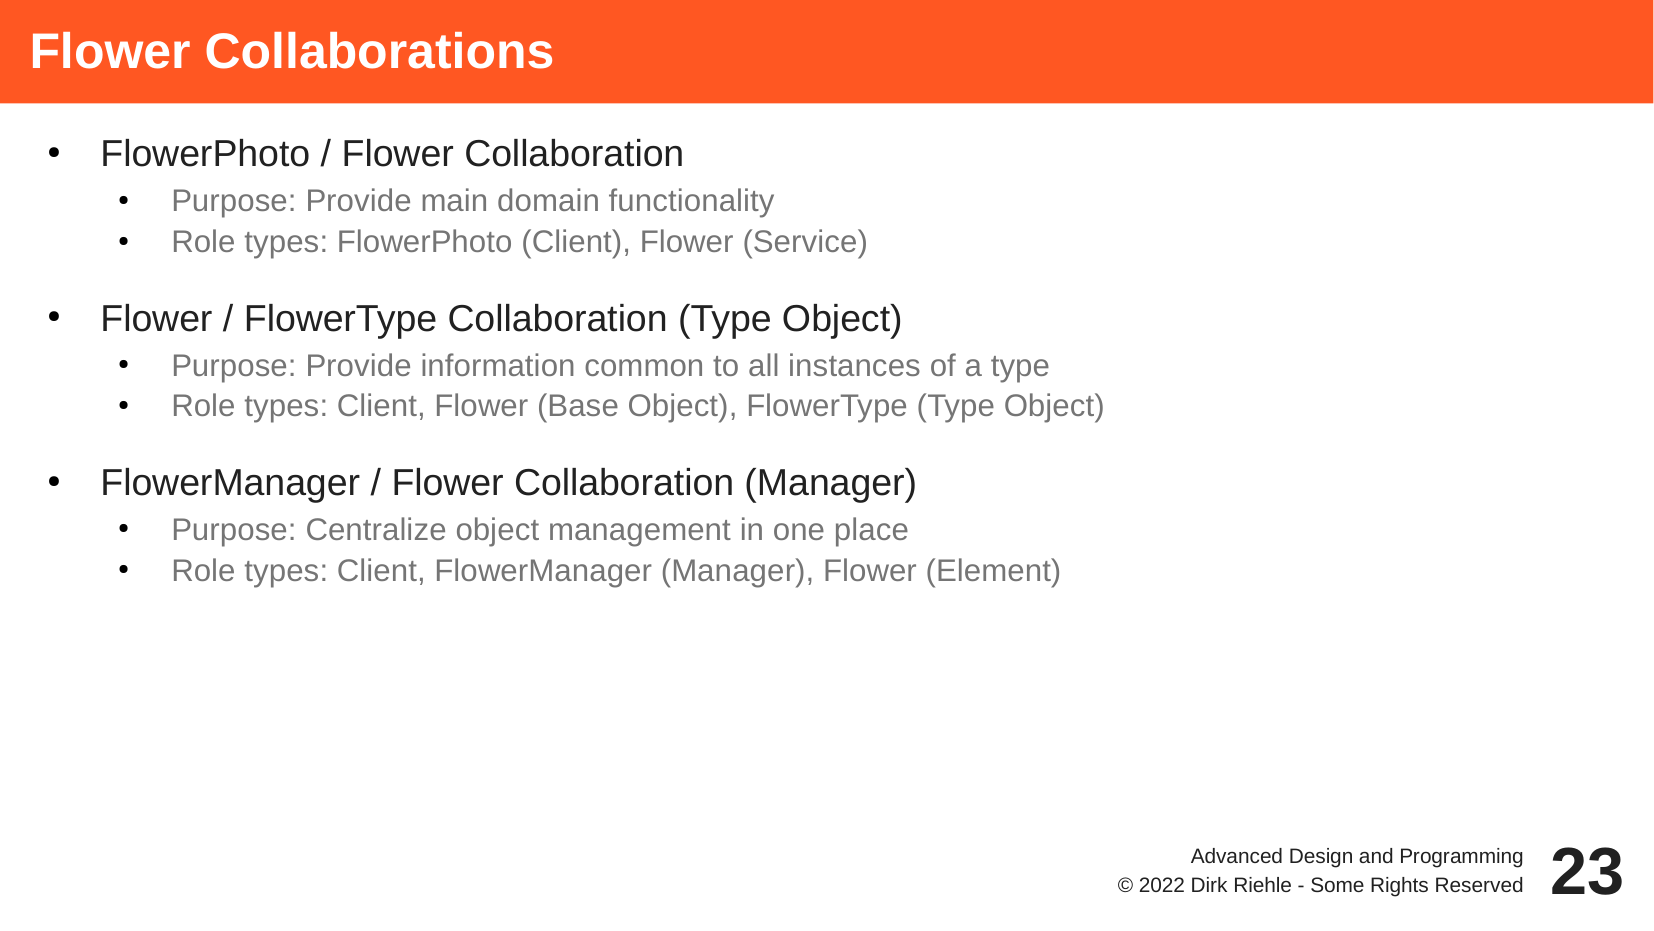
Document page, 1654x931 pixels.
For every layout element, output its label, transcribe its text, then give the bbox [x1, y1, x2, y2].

list FlowerPhoto / Flower Collaboration Purpose: Provide main domain functionality Role types: FlowerPhoto (Client), Flower (Service) Flower / FlowerType Collaboration (Type Object) Purpose: Provide information common to all instances of a type Role types: Client, Flower (Base Object), FlowerType (Type Object) FlowerManager / Flower Collaboration (Manager) Purpose: Centralize object management in one place Role types: Client, FlowerManager (Manager), Flower (Element) [29, 132, 1625, 813]
title Flower Collaborations [0, 0, 1654, 104]
